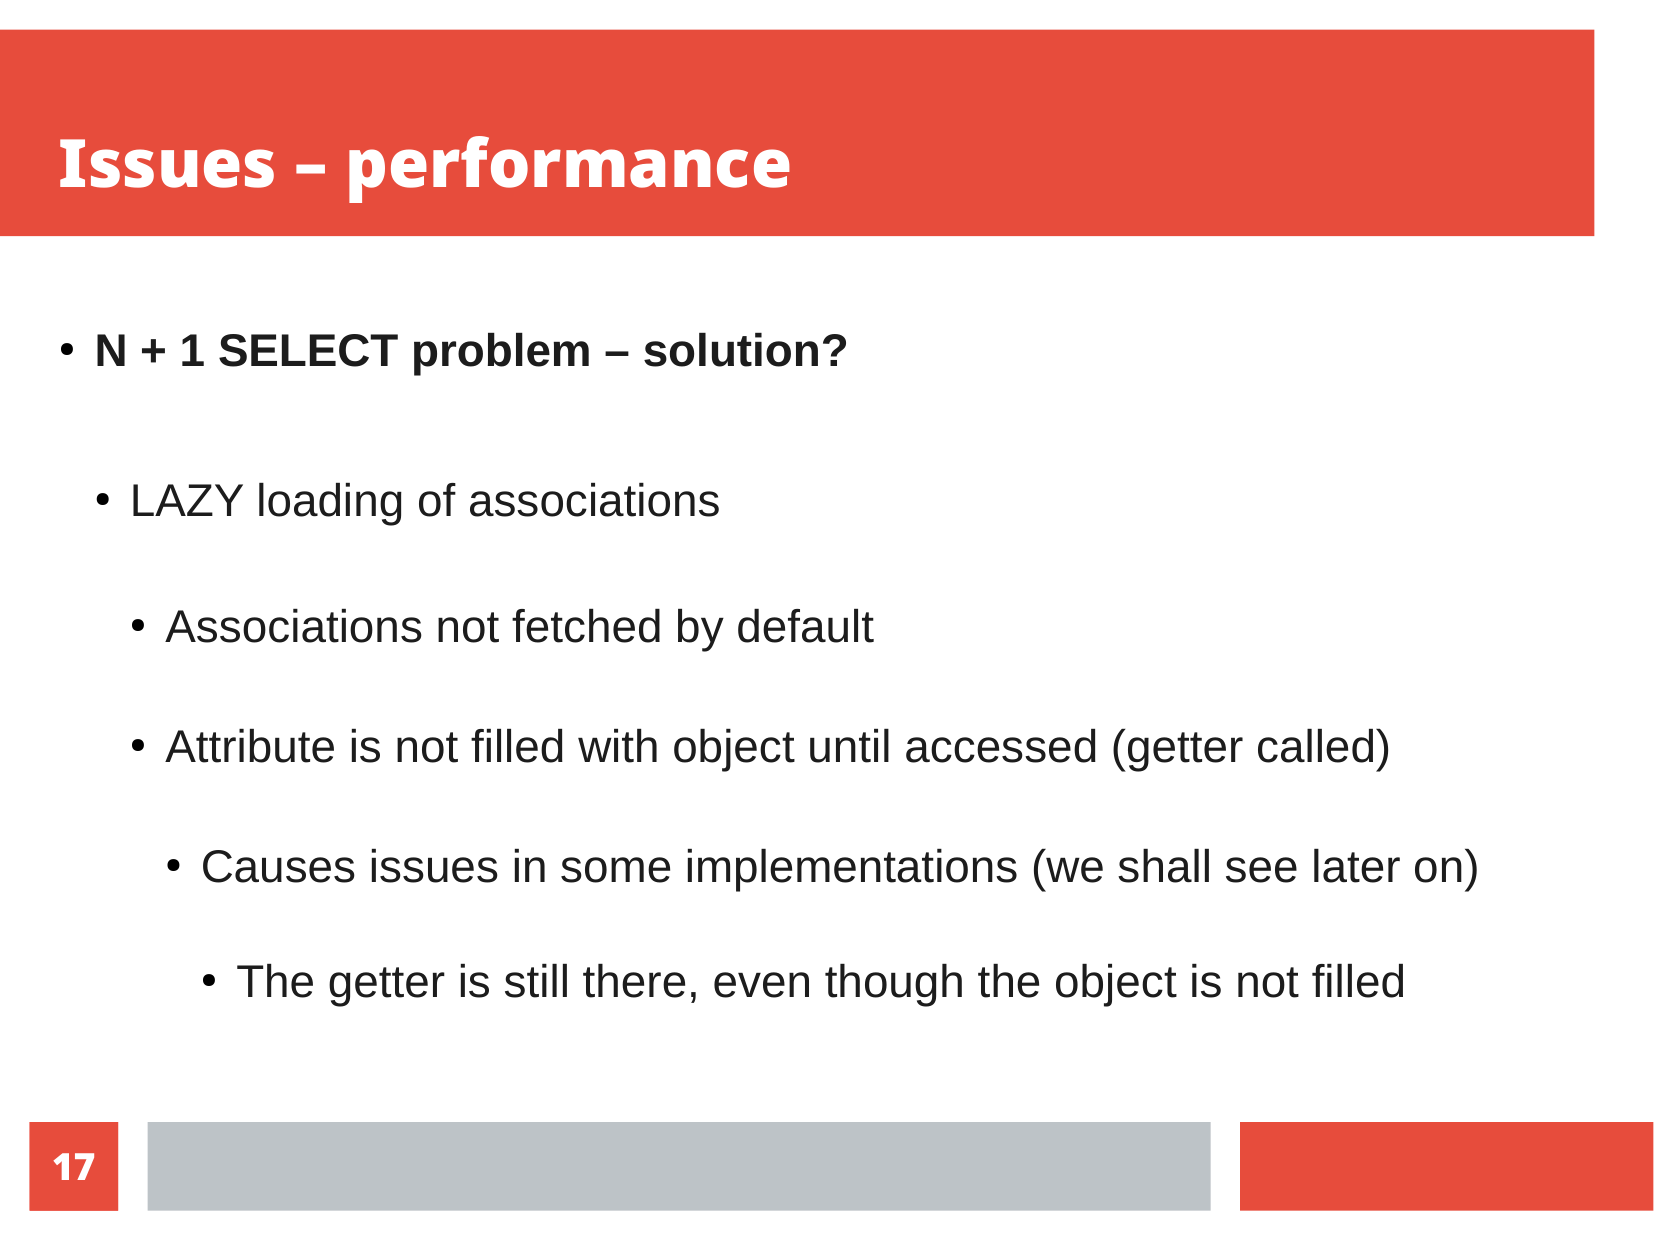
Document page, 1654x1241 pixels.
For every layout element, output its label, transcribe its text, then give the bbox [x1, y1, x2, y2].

list N + 1 SELECT problem – solution? LAZY loading of associations Associations not fetched by default Attribute is not filled with object until accessed (getter called) Causes issues in some implementations (we shall see later on) The getter is still there, even though the object is not filled [59, 324, 1565, 1087]
title Issues – performance [59, 59, 1595, 207]
